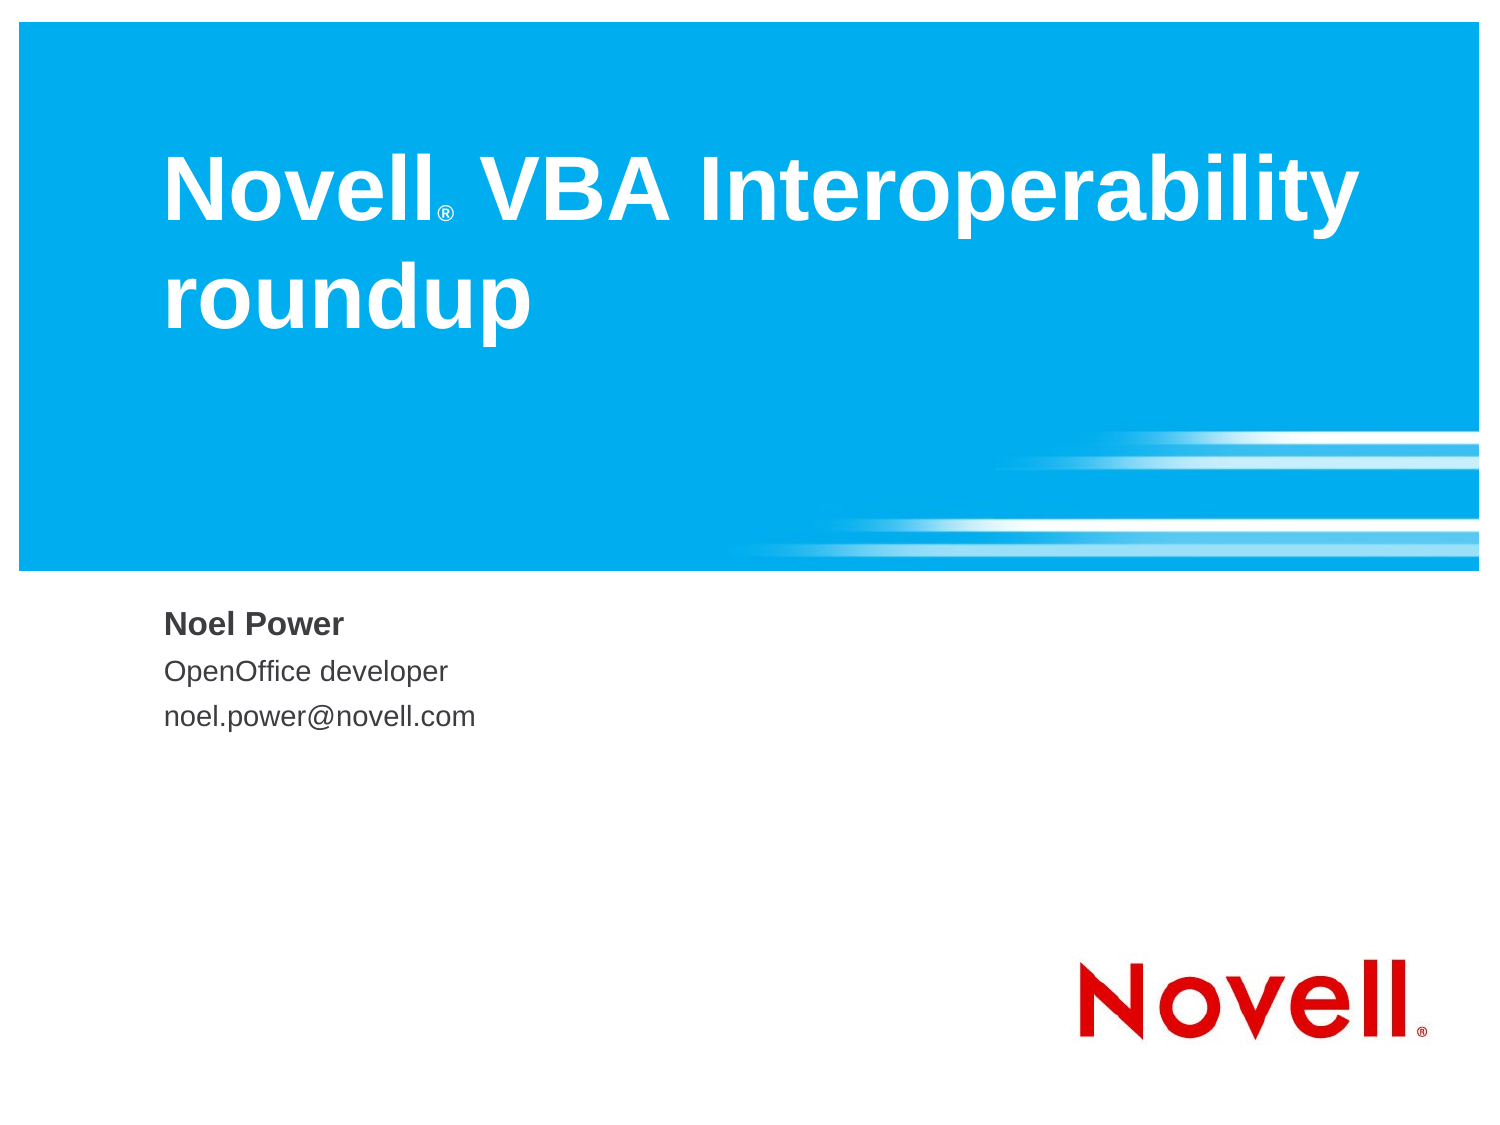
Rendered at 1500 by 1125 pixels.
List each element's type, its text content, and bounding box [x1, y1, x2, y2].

picture [1070, 951, 1434, 1047]
title Novell® VBA Interoperability roundup [161, 137, 1475, 399]
picture [1041, 431, 1479, 470]
subtitle Noel Power OpenOffice developer noel.power@novell.com [163, 601, 1072, 829]
picture [779, 518, 1479, 557]
